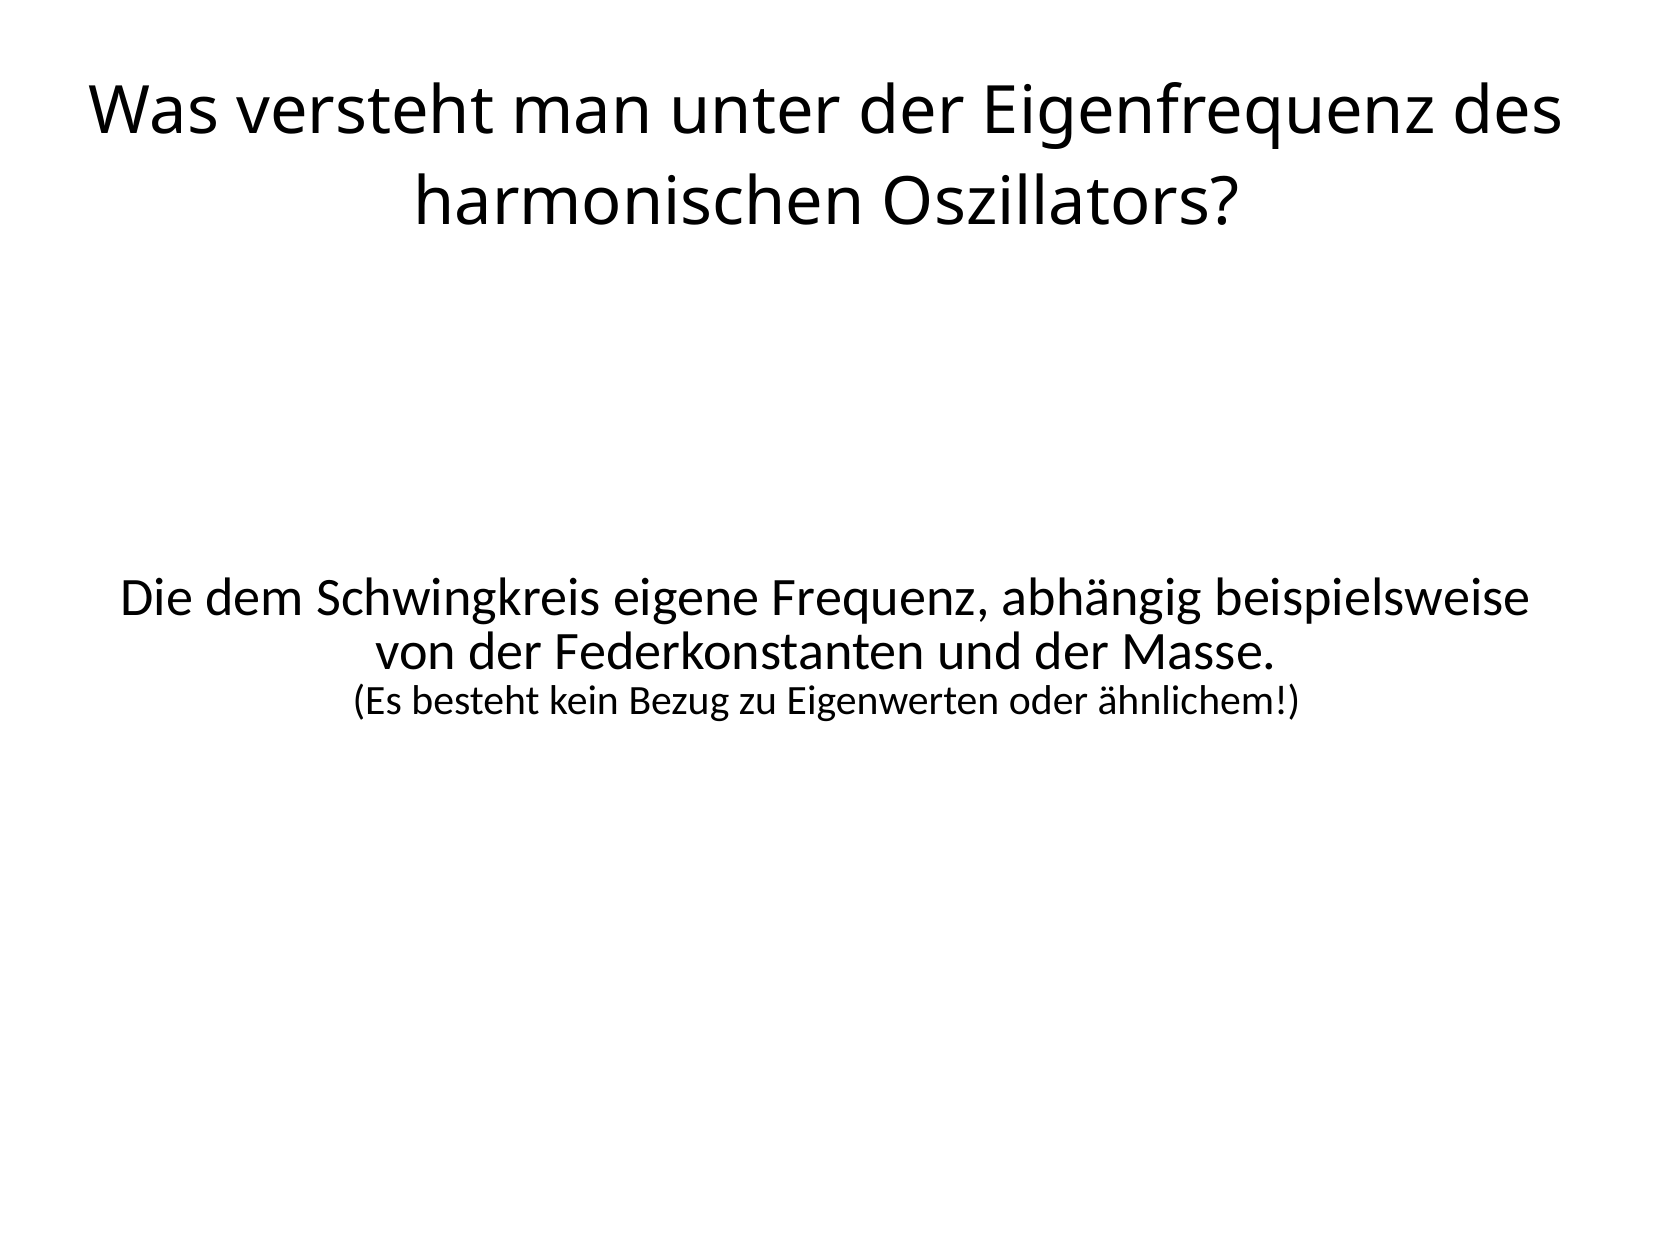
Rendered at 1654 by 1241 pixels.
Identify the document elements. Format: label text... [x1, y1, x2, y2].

subtitle Die dem Schwingkreis eigene Frequenz, abhängig beispielsweise von der Federkonstanten und der Masse. (Es besteht kein Bezug zu Eigenwerten oder ähnlichem!) [82, 290, 1571, 1010]
title Was versteht man unter der Eigenfrequenz des harmonischen Oszillators? [82, 49, 1571, 257]
